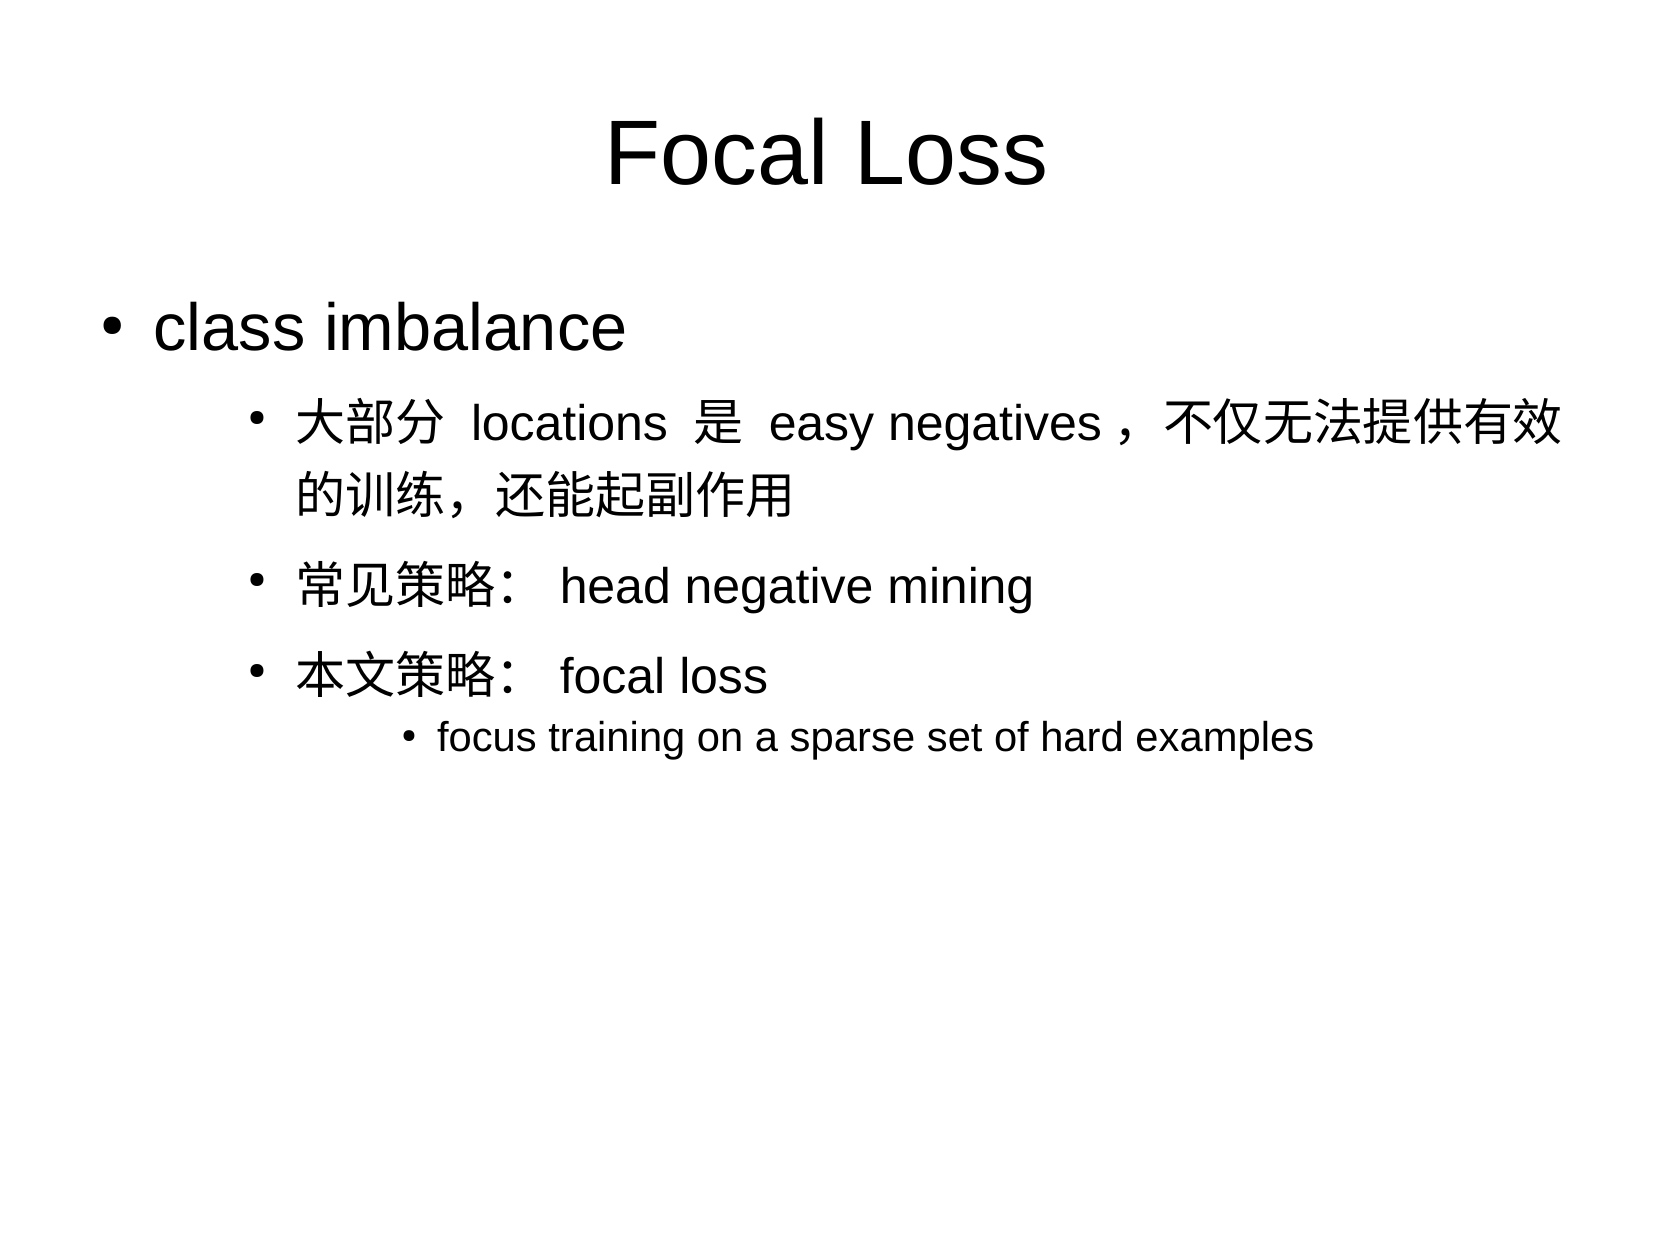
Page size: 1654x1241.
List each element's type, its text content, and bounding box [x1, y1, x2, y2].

title Focal Loss [82, 49, 1571, 257]
list class imbalance 大部分 locations 是 easy negatives，不仅无法提供有效的训练，还能起副作用 常见策略：head negative mining 本文策略：focal loss focus training on a sparse set of hard examples [82, 290, 1571, 1010]
